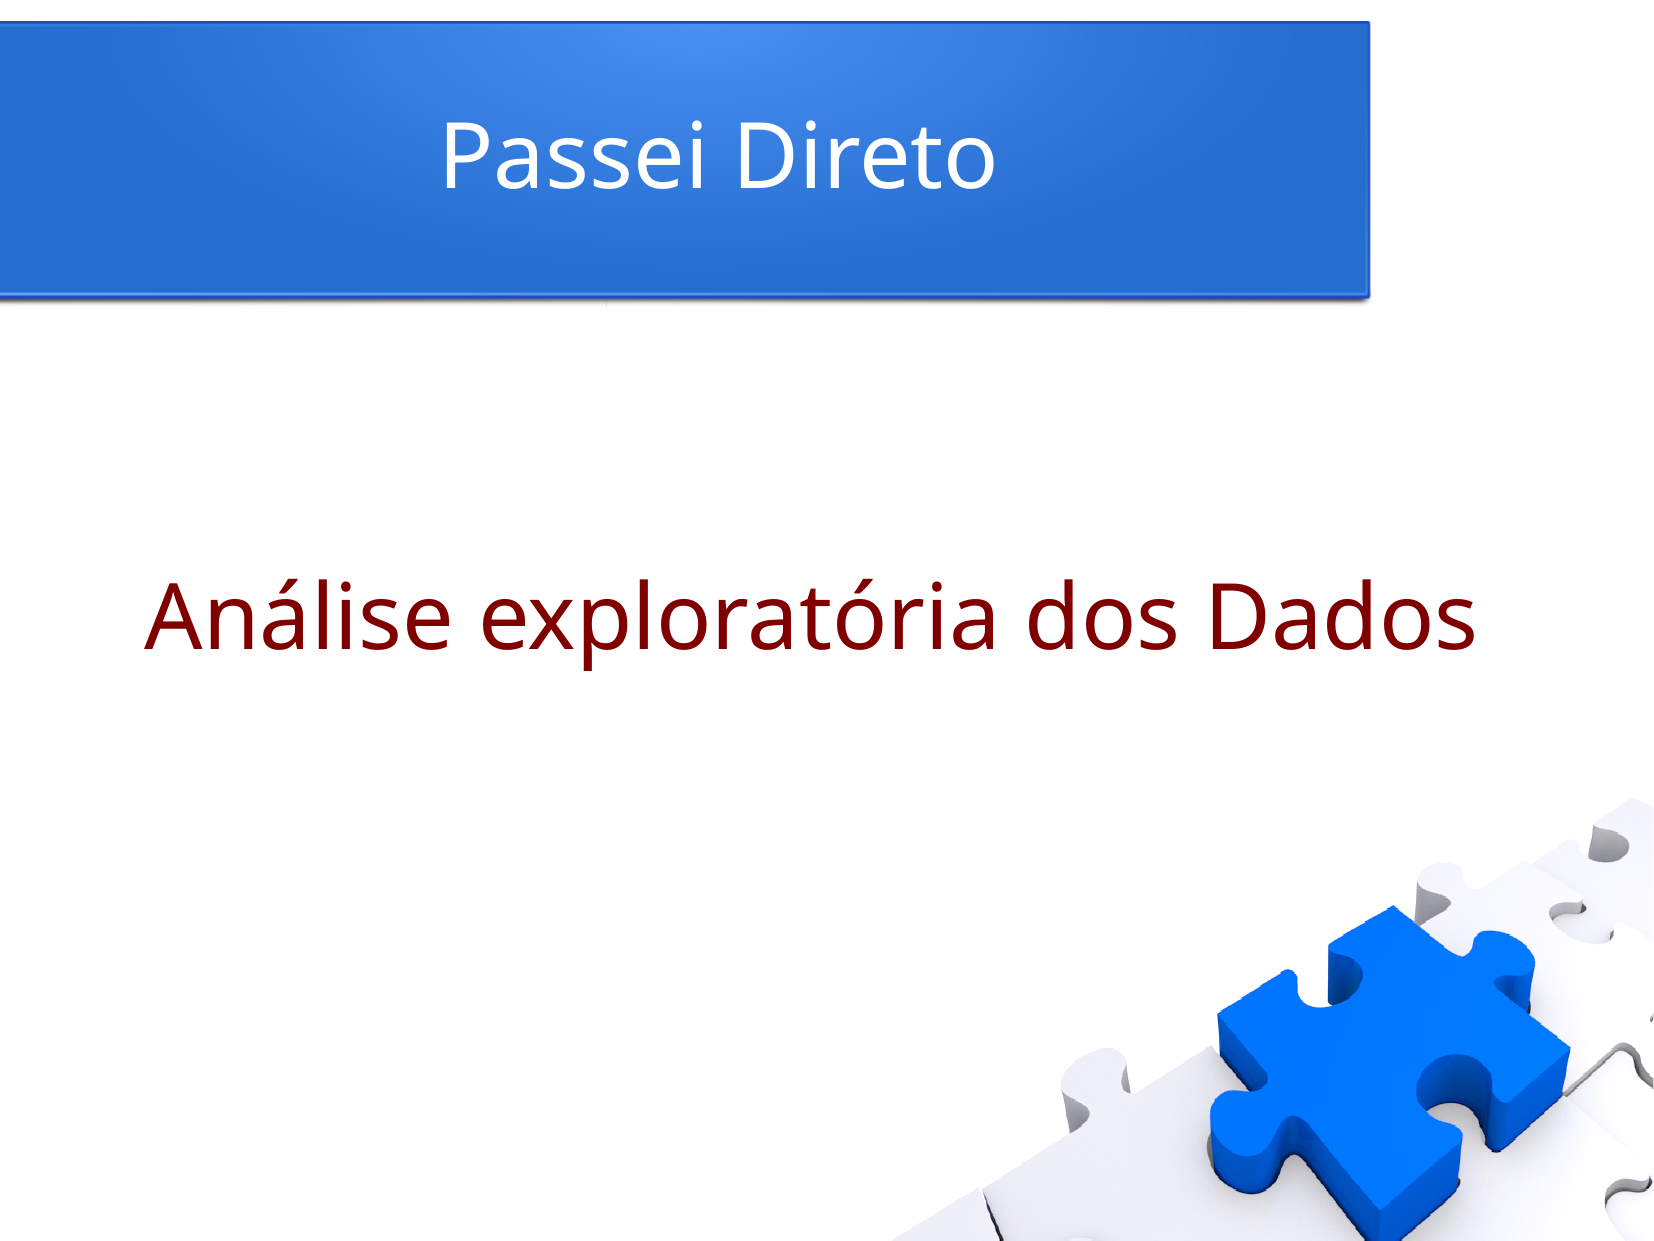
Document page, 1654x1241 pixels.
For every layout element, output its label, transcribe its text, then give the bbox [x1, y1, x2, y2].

picture [872, 655, 1654, 1241]
title Passei Direto [82, 49, 1356, 257]
picture [0, 21, 1375, 307]
title Análise exploratória dos Dados [144, 498, 1481, 729]
